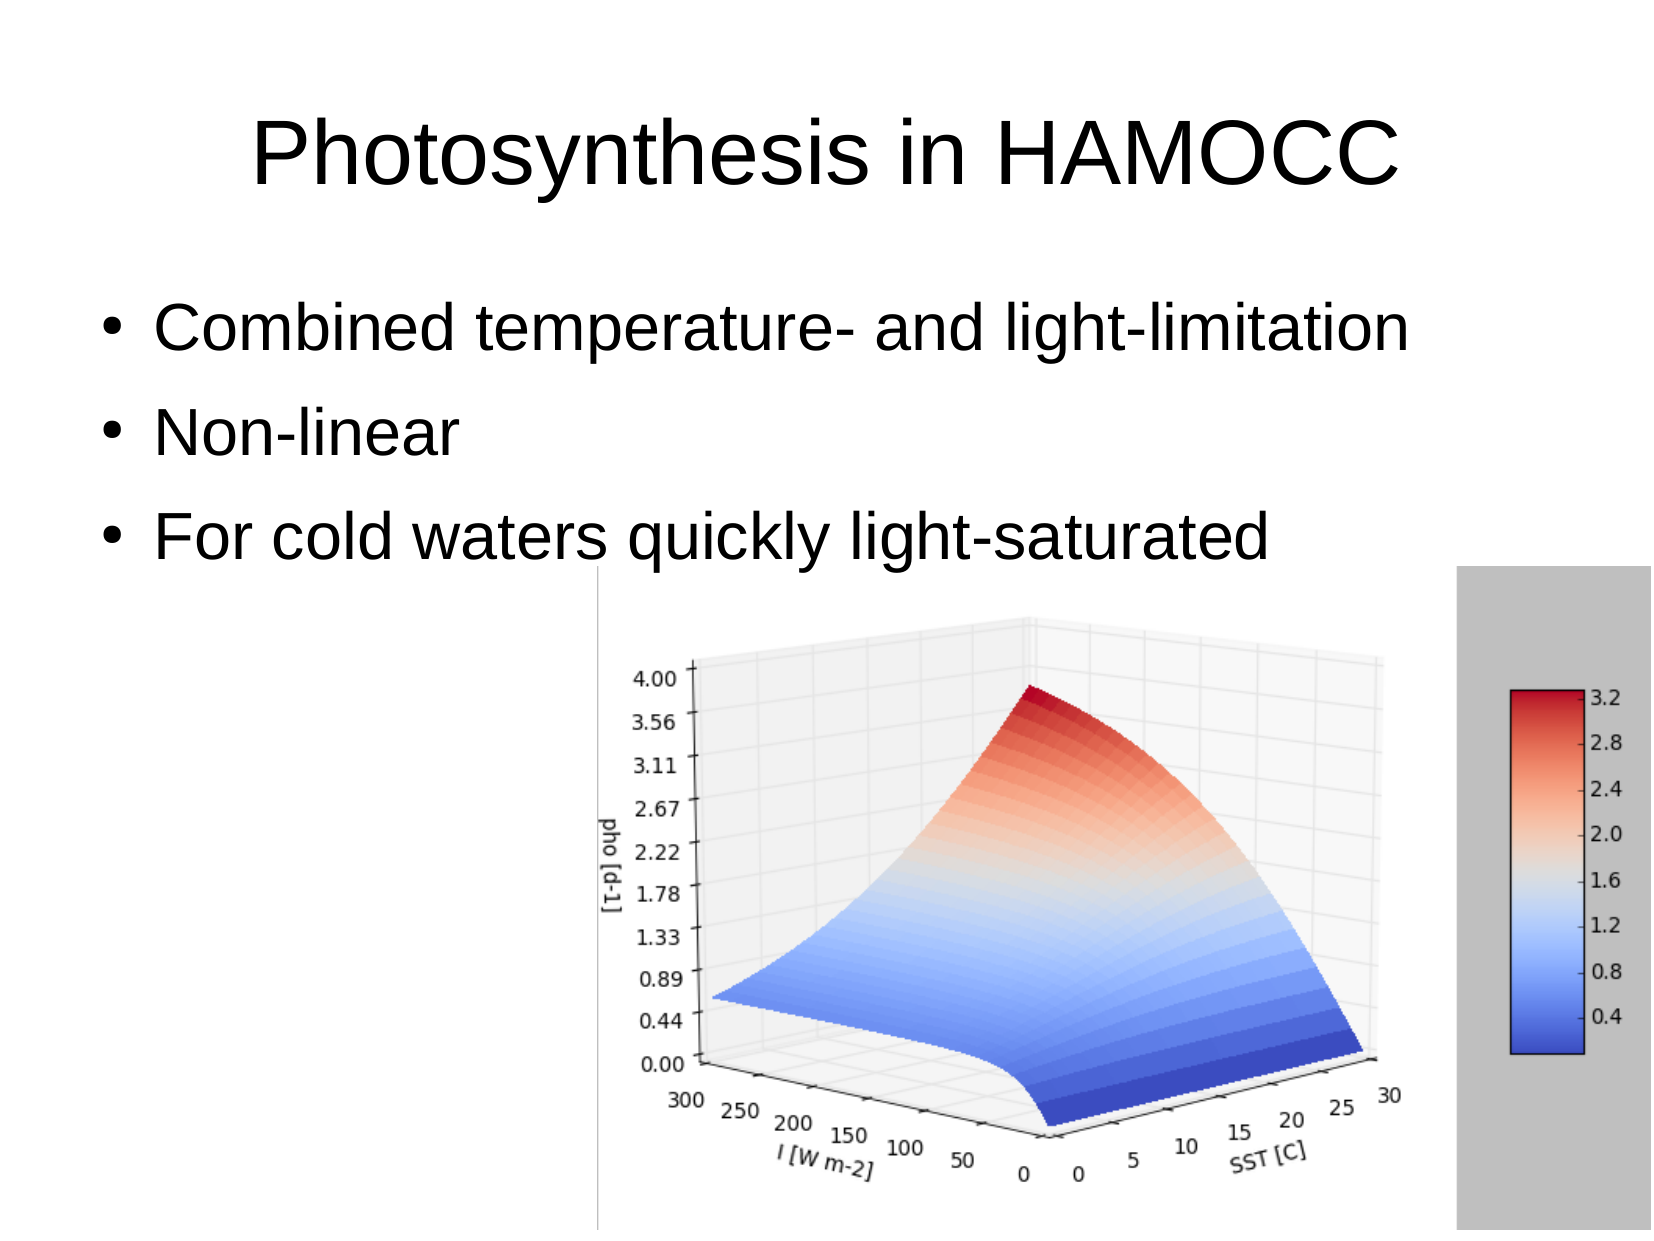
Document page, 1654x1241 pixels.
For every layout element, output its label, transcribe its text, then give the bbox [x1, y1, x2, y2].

picture [597, 566, 1651, 1231]
title Photosynthesis in HAMOCC [82, 49, 1571, 257]
list Combined temperature- and light-limitation Non-linear For cold waters quickly light-saturated [82, 290, 1571, 1010]
